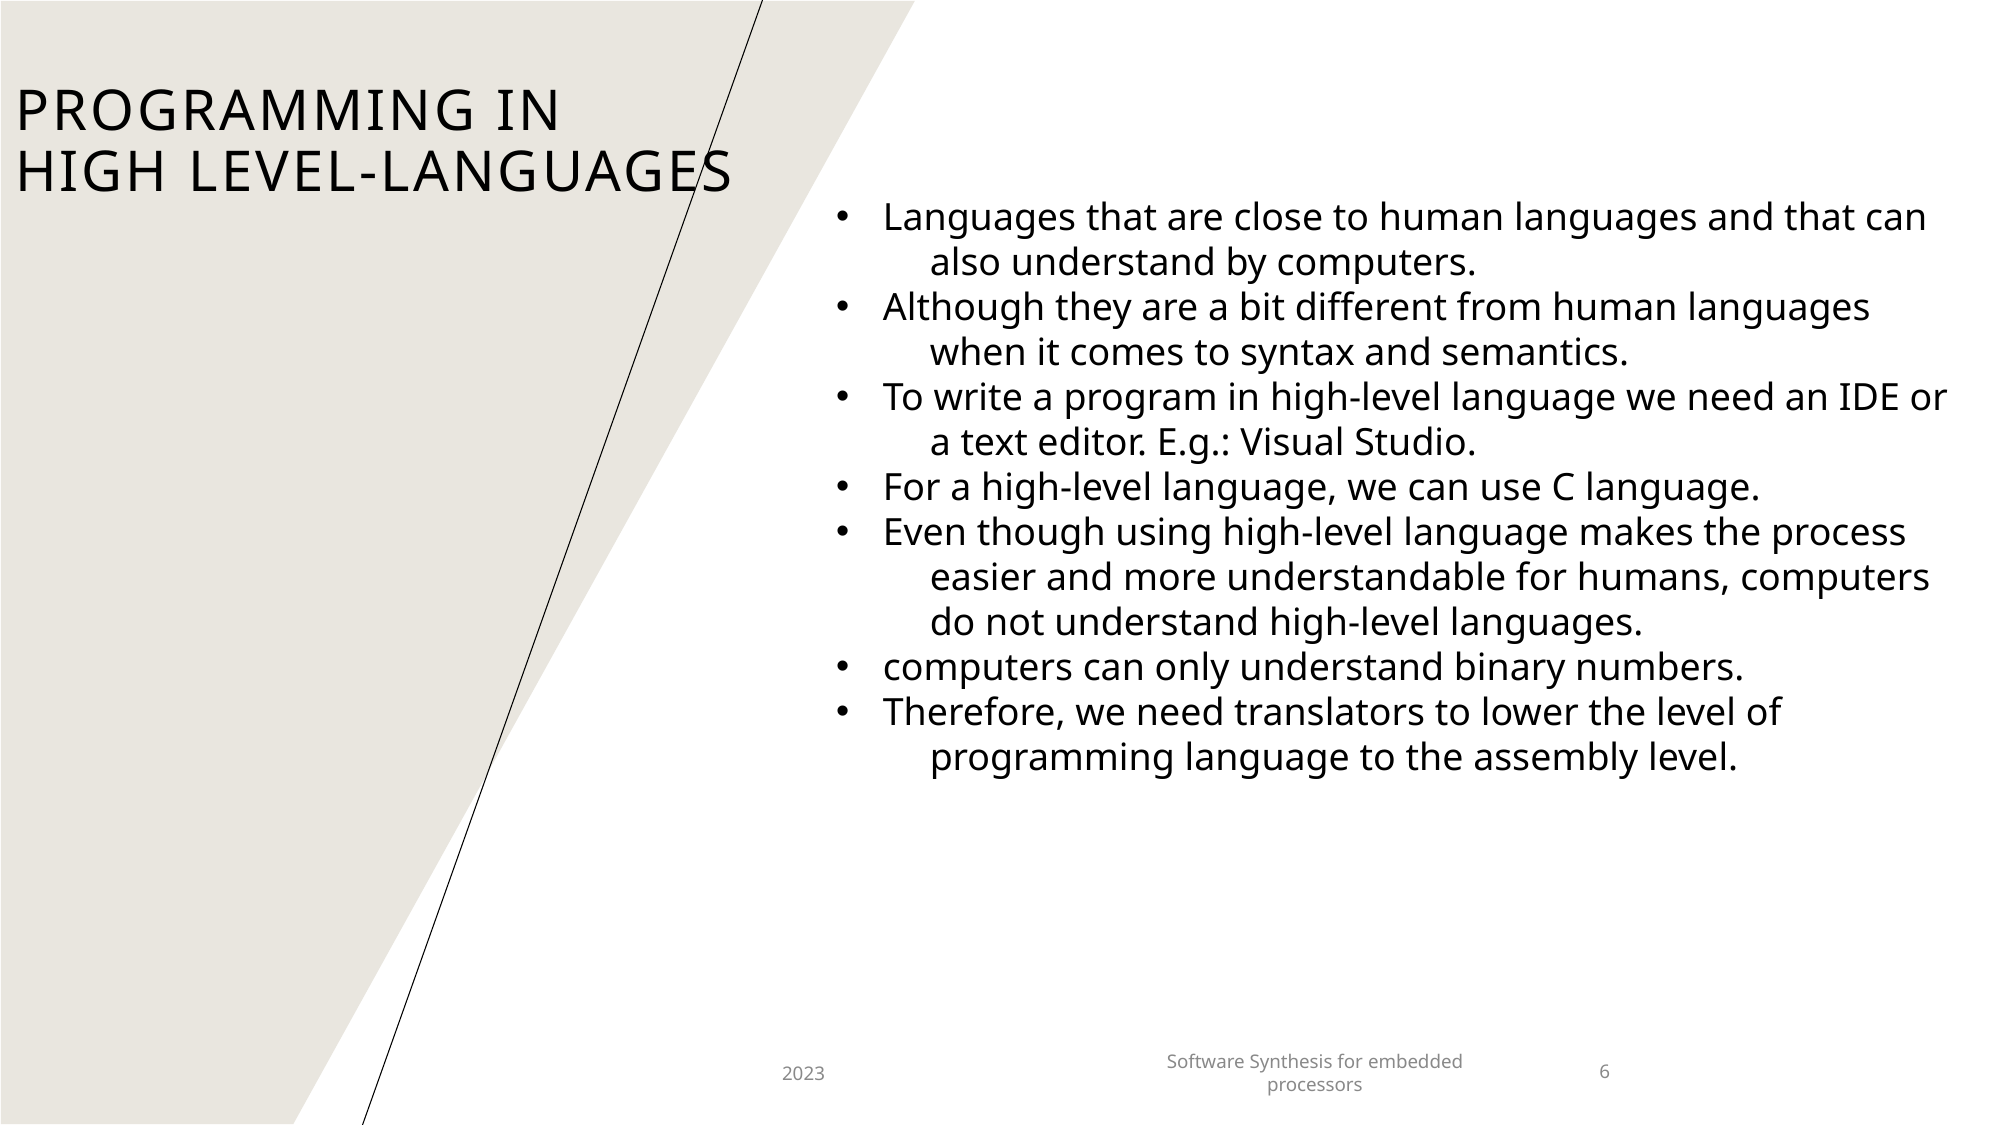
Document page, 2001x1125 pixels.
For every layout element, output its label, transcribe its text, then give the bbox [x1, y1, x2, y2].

text_box Software Synthesis for embedded processors [1106, 1042, 1524, 1103]
text_box Languages that are close to human languages and that can also understand by computers. Although they are a bit different from human languages when it comes to syntax and semantics. To write a program in high-level language we need an IDE or a text editor. E.g.: Visual Studio. For a high-level language, we can use C language. Even though using high-level language makes the process easier and more understandable for humans, computers do not understand high-level languages. computers can only understand binary numbers. Therefore, we need translators to lower the level of programming language to the assembly level. [821, 185, 1989, 792]
text_box 2023 [767, 1042, 1046, 1103]
text_box [1584, 1042, 1863, 1103]
title PROGRAMMING IN HIGH LEVEL-LANGUAGES [0, 0, 1099, 211]
